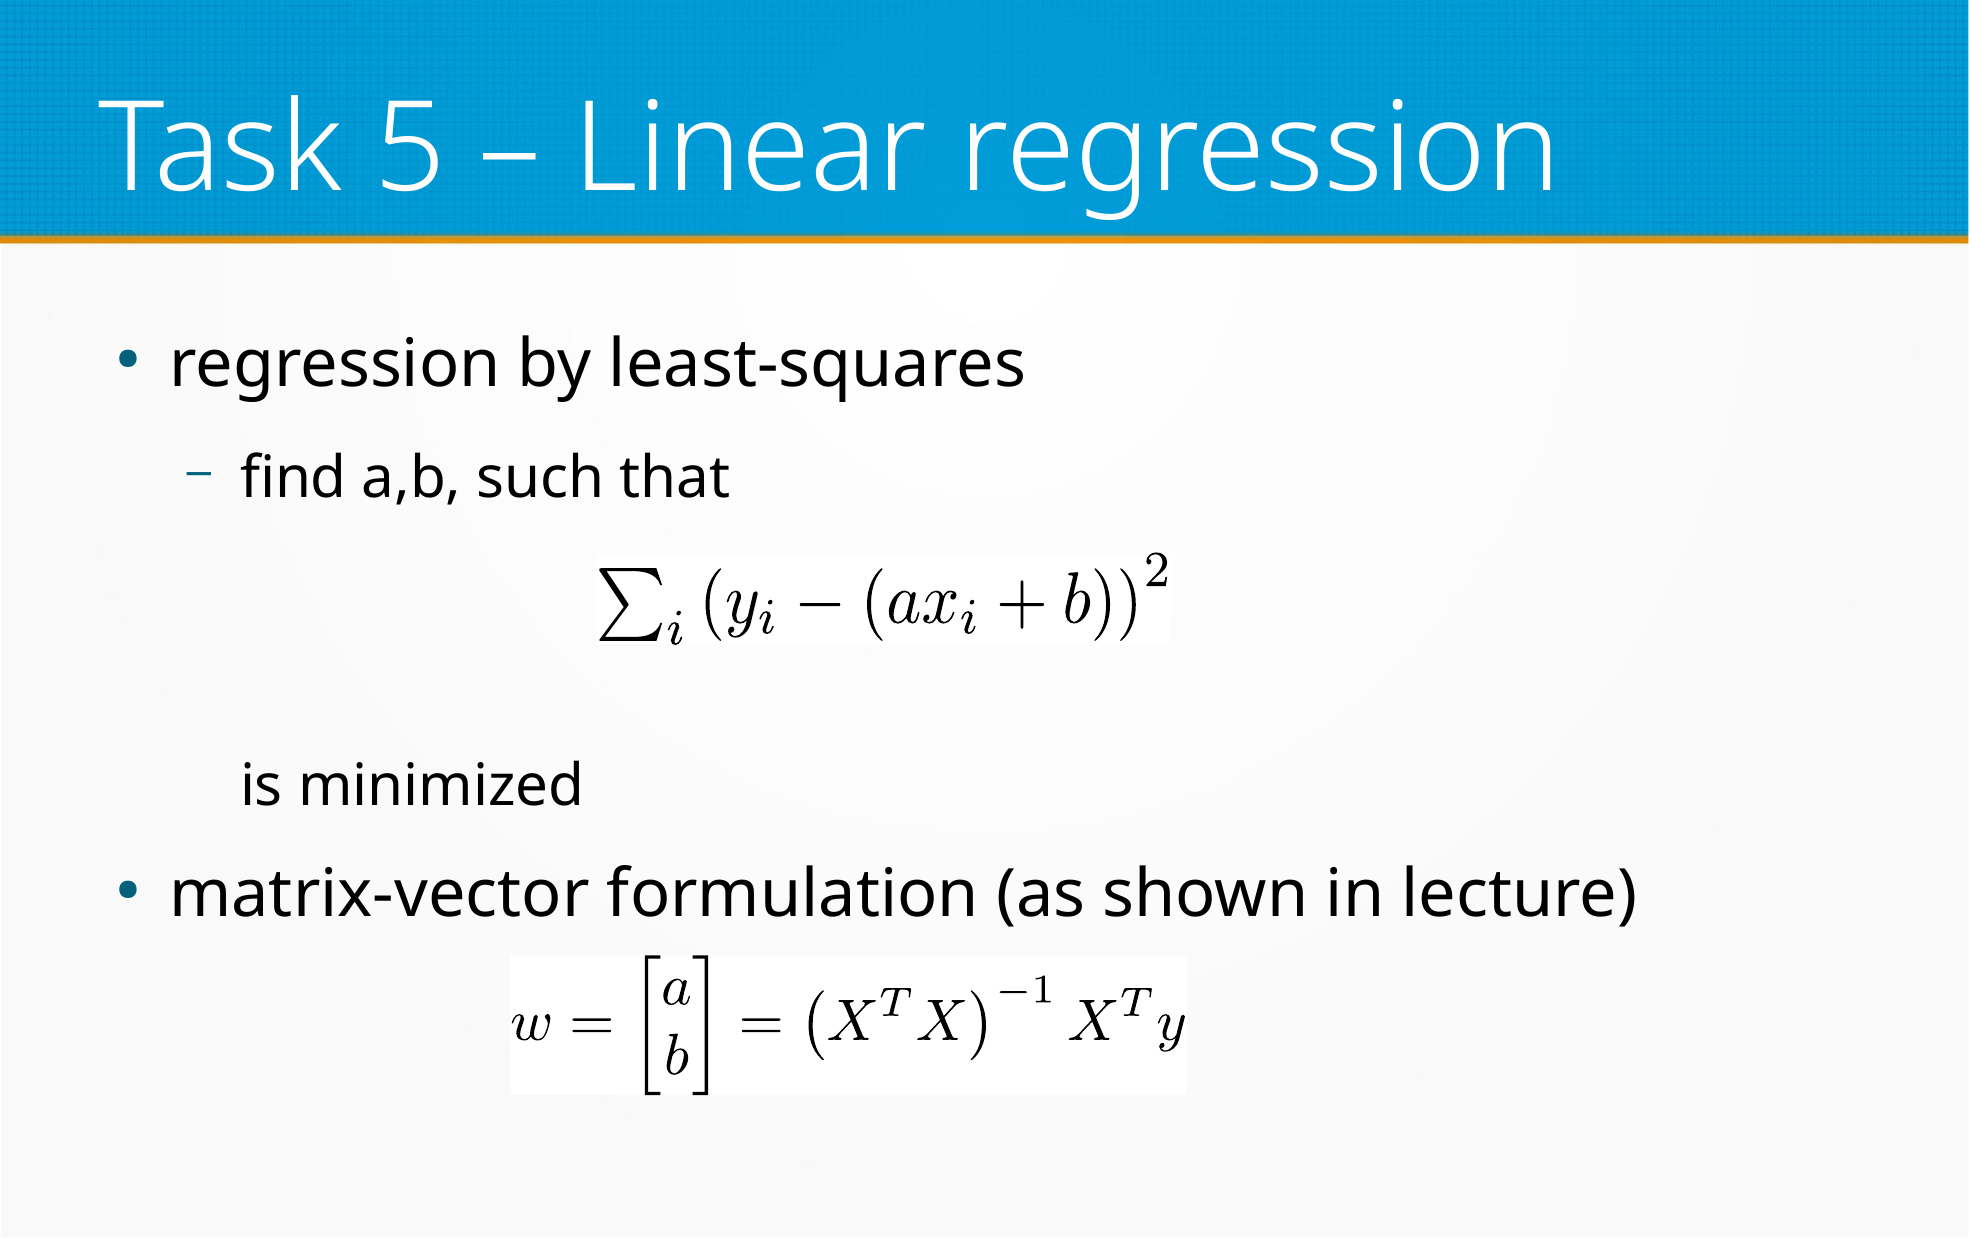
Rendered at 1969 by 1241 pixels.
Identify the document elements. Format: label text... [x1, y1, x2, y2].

text_box [595, 552, 1171, 646]
text_box [510, 955, 1187, 1096]
list regression by least-squares find a,b, such that is minimized matrix-vector formulation (as shown in lecture) [98, 315, 1861, 1081]
title Task 5 – Linear regression [98, 19, 1870, 227]
picture [0, 233, 1969, 1241]
